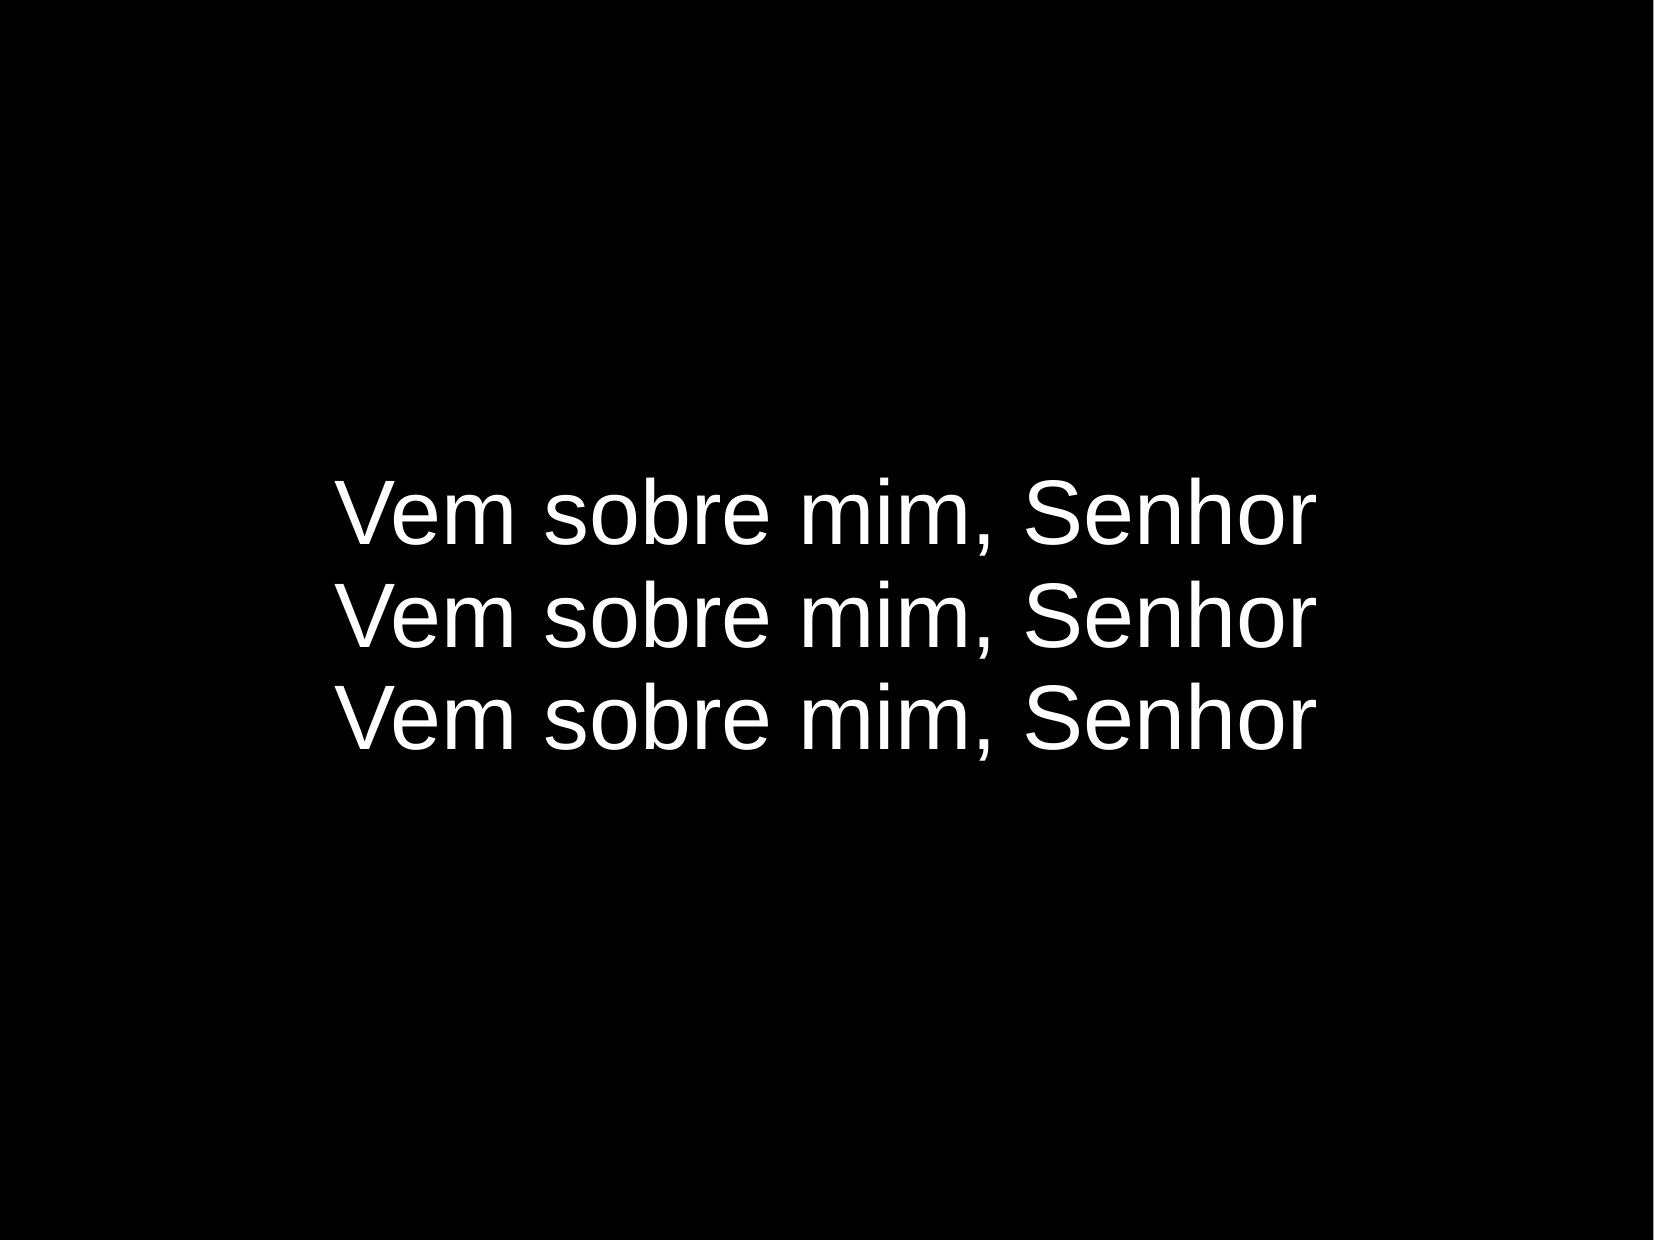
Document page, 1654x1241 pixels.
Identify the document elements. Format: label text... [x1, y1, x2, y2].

subtitle Vem sobre mim, Senhor Vem sobre mim, Senhor Vem sobre mim, Senhor [82, 49, 1571, 1182]
